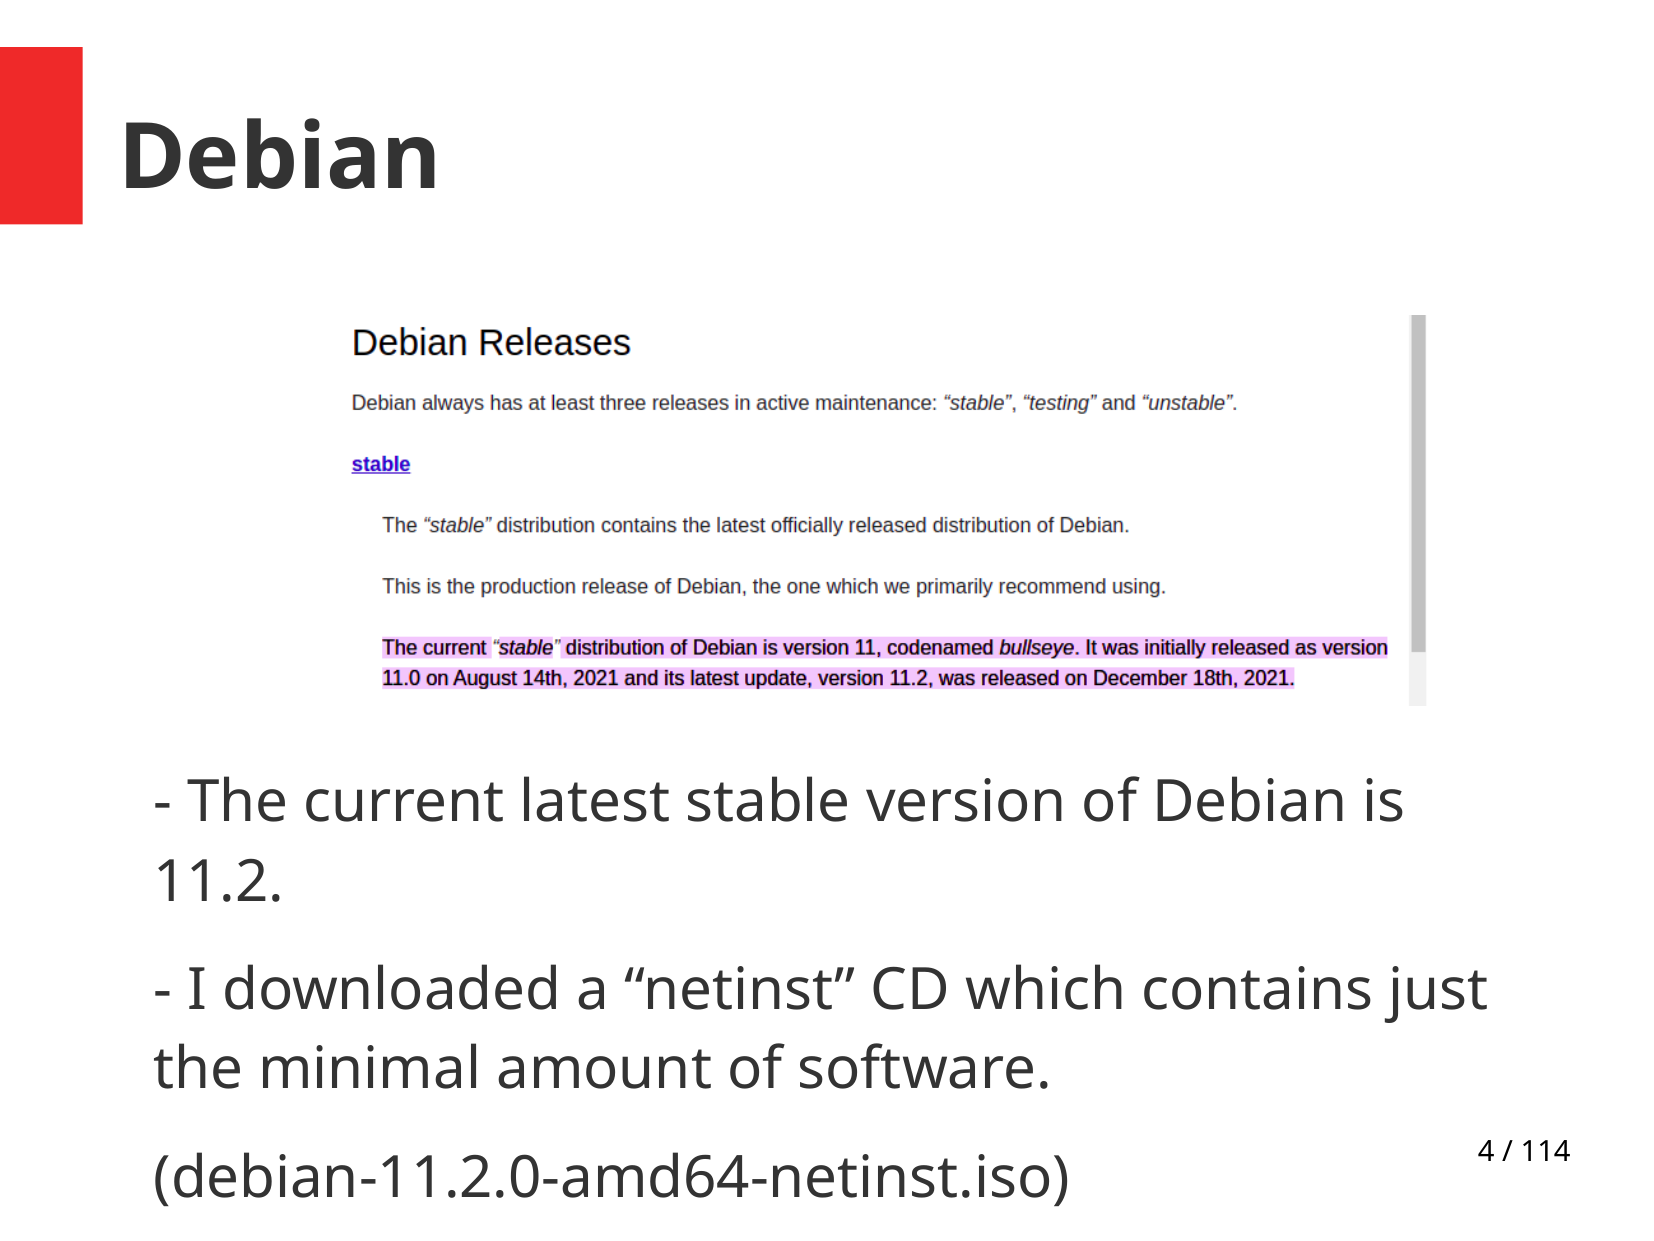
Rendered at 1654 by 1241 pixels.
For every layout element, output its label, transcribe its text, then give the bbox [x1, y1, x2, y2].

title Debian [118, 49, 1571, 257]
picture [288, 315, 1427, 706]
list - The current latest stable version of Debian is 11.2. - I downloaded a “netinst” CD which contains just the minimal amount of software. (debian-11.2.0-amd64-netinst.iso) [82, 759, 1501, 1103]
